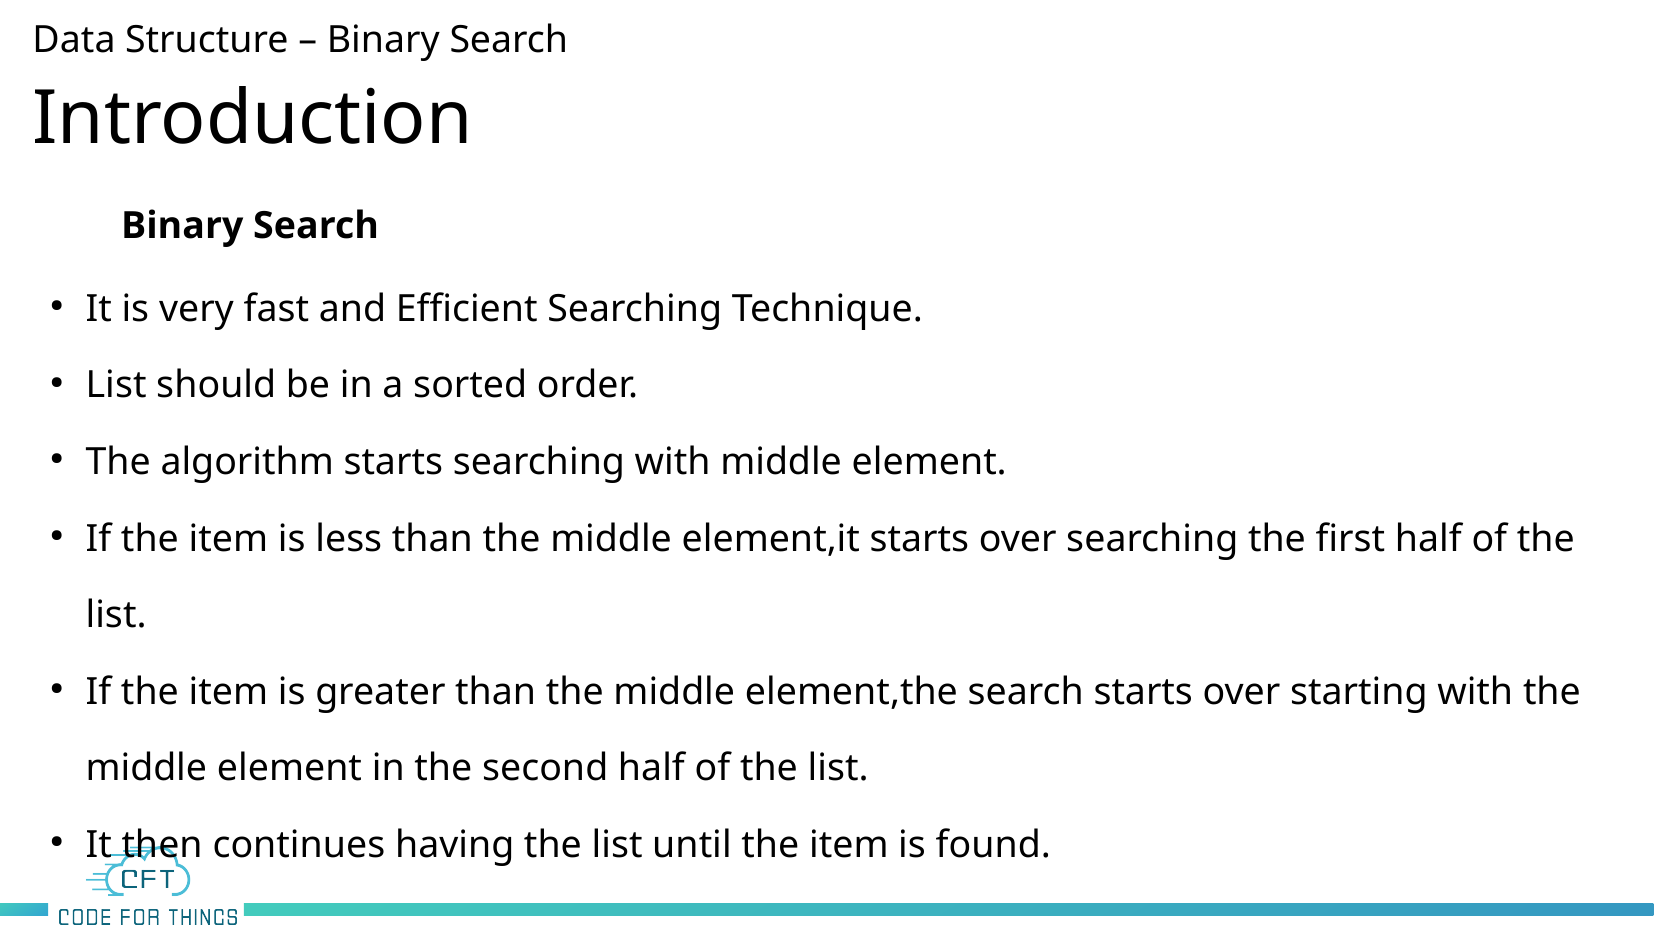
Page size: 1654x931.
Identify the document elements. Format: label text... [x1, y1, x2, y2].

picture [59, 851, 237, 925]
text_box It is very fast and Efficient Searching Technique. List should be in a sorted order. The algorithm starts searching with middle element. If the item is less than the middle element,it starts over searching the first half of the list. If the item is greater than the middle element,the search starts over starting with the middle element in the second half of the list. It then continues having the list until the item is found. [35, 248, 1619, 851]
title Data Structure – Binary Search Introduction [32, 12, 1184, 166]
text_box Binary Search [106, 191, 438, 248]
